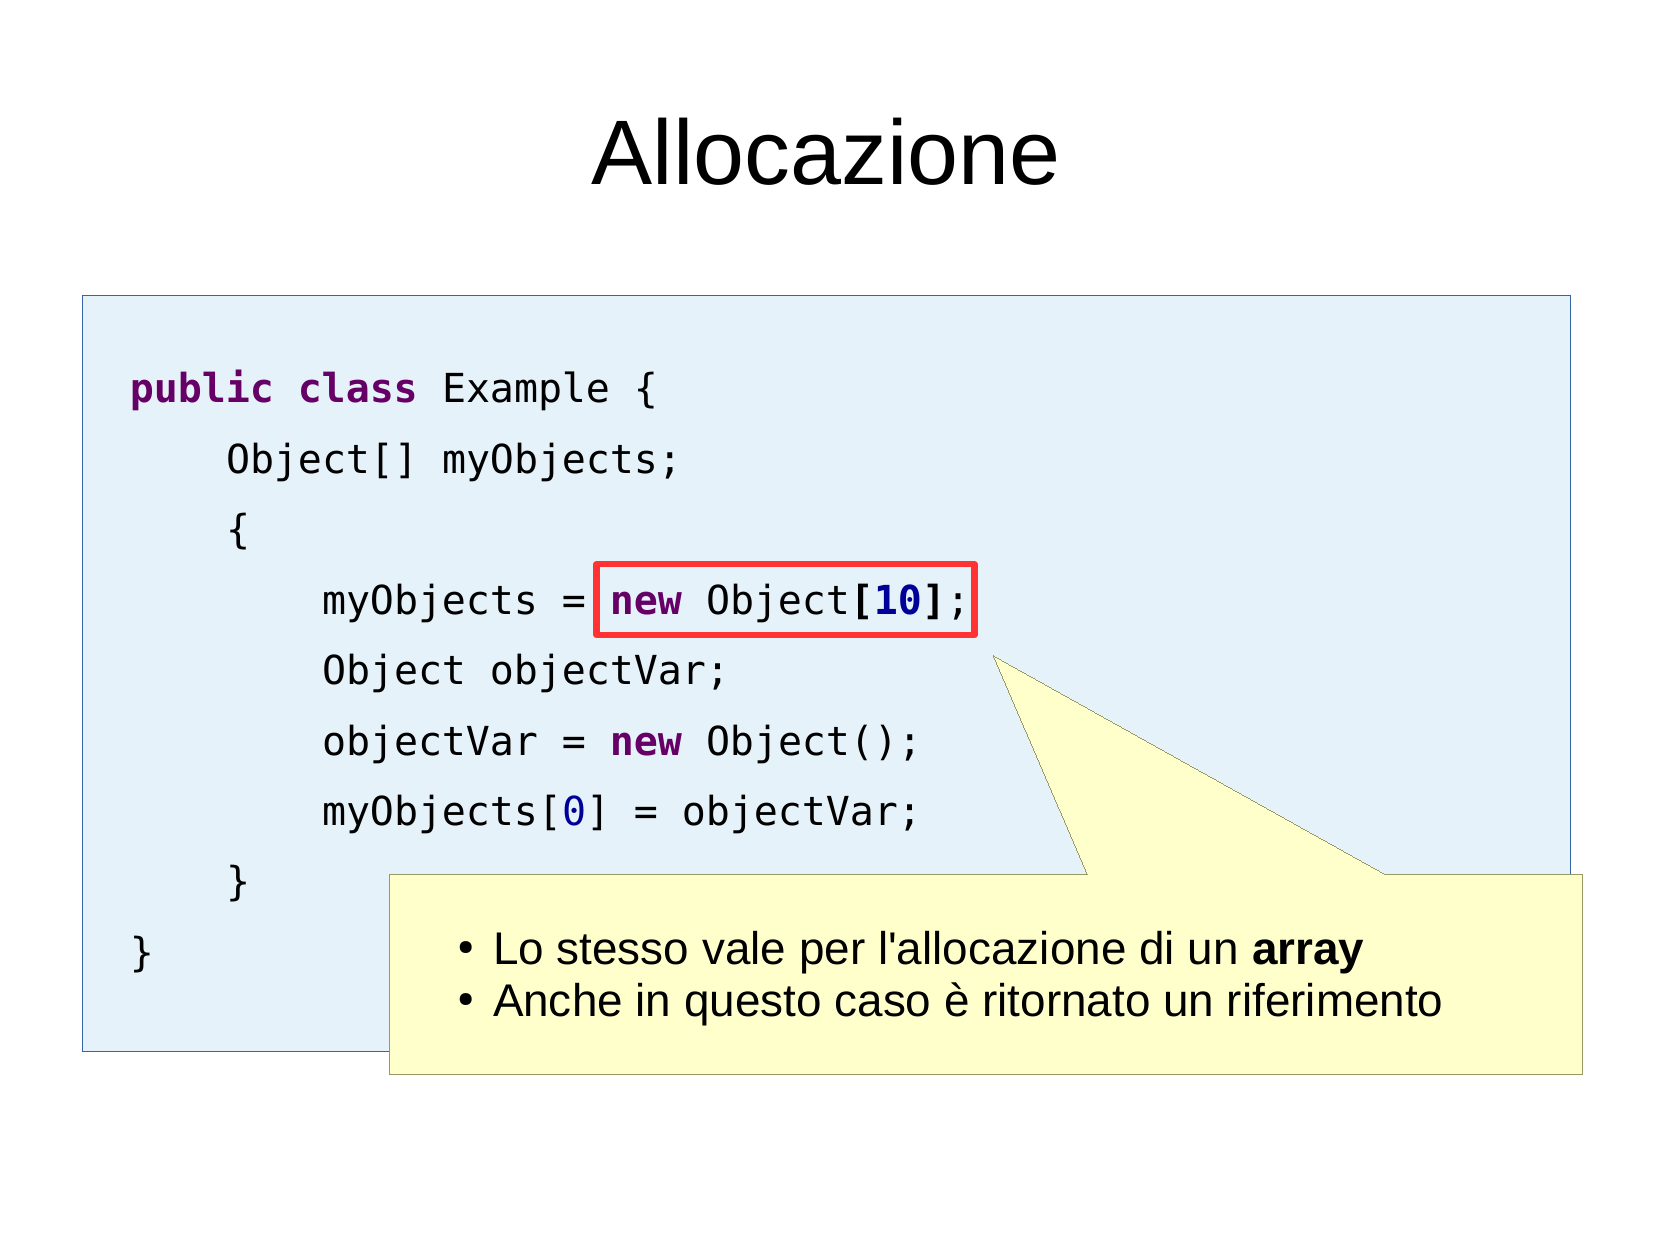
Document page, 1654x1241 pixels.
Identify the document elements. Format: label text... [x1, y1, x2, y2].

text_box Lo stesso vale per l'allocazione di un array Anche in questo caso è ritornato un riferimento [389, 655, 1583, 1075]
list public class Example { Object[] myObjects; { myObjects = new Object[10]; Object objectVar; objectVar = new Object(); myObjects[0] = objectVar; } } [82, 295, 1571, 1052]
title Allocazione [82, 49, 1571, 257]
